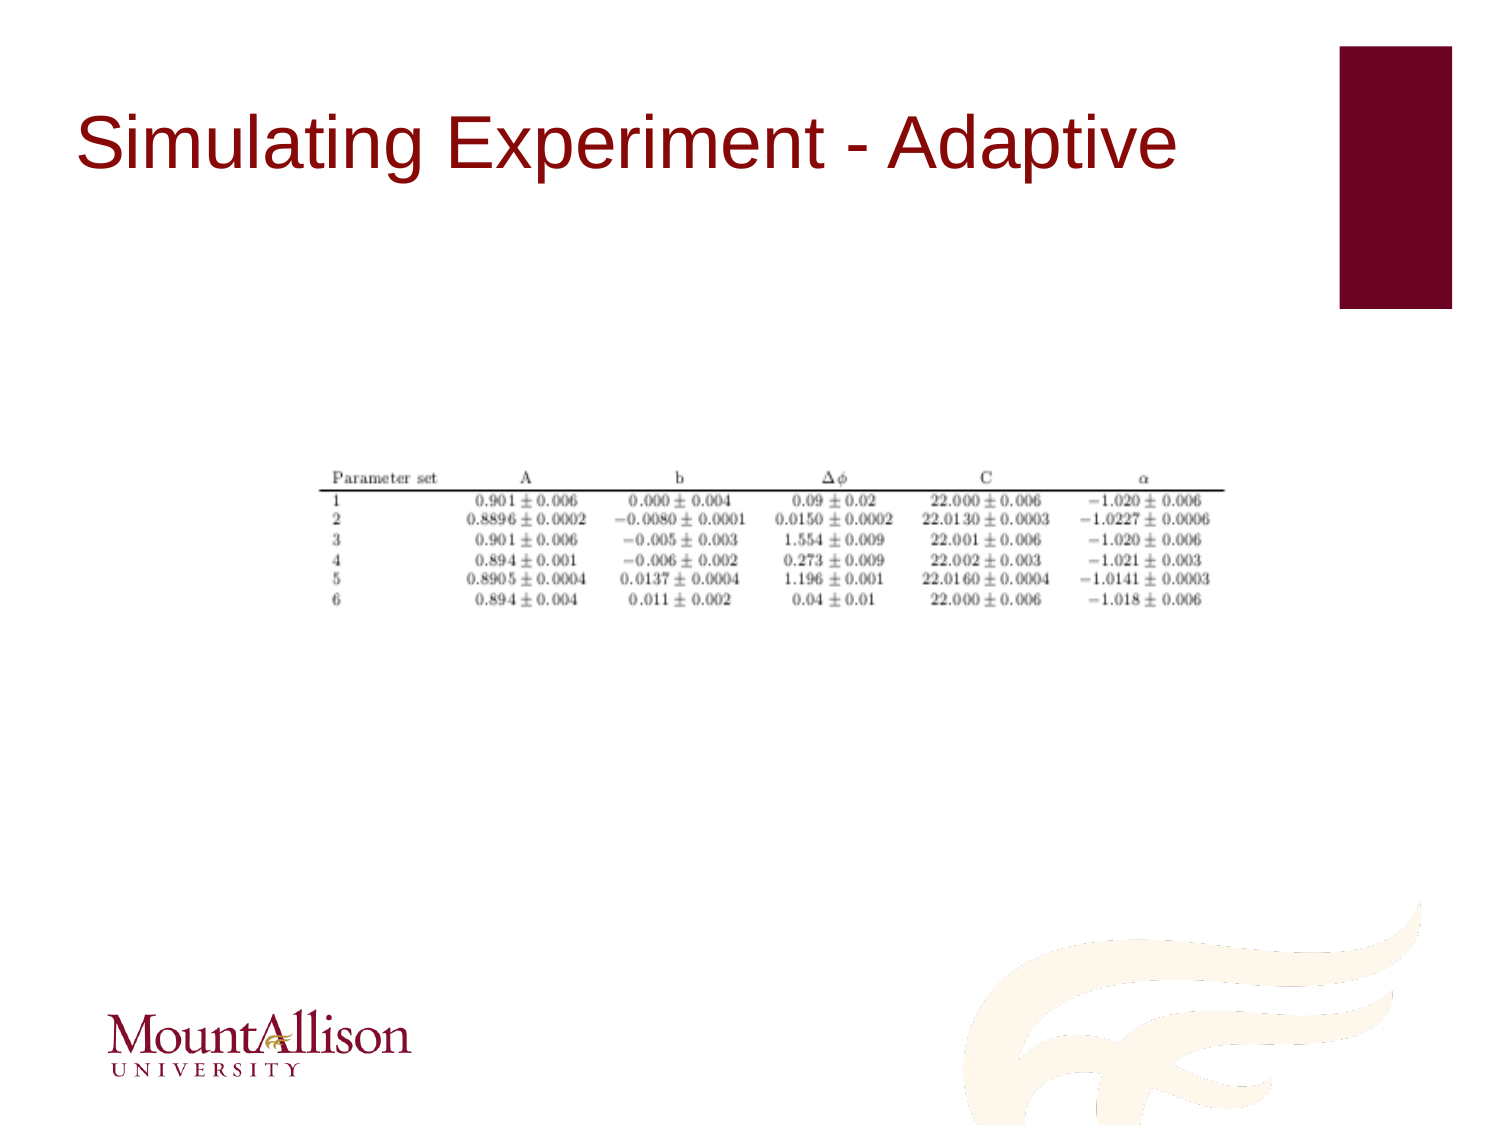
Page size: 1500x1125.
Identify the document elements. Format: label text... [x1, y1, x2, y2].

title Simulating Experiment - Adaptive [75, 44, 1425, 233]
picture [107, 901, 1423, 1125]
picture [295, 453, 1229, 626]
